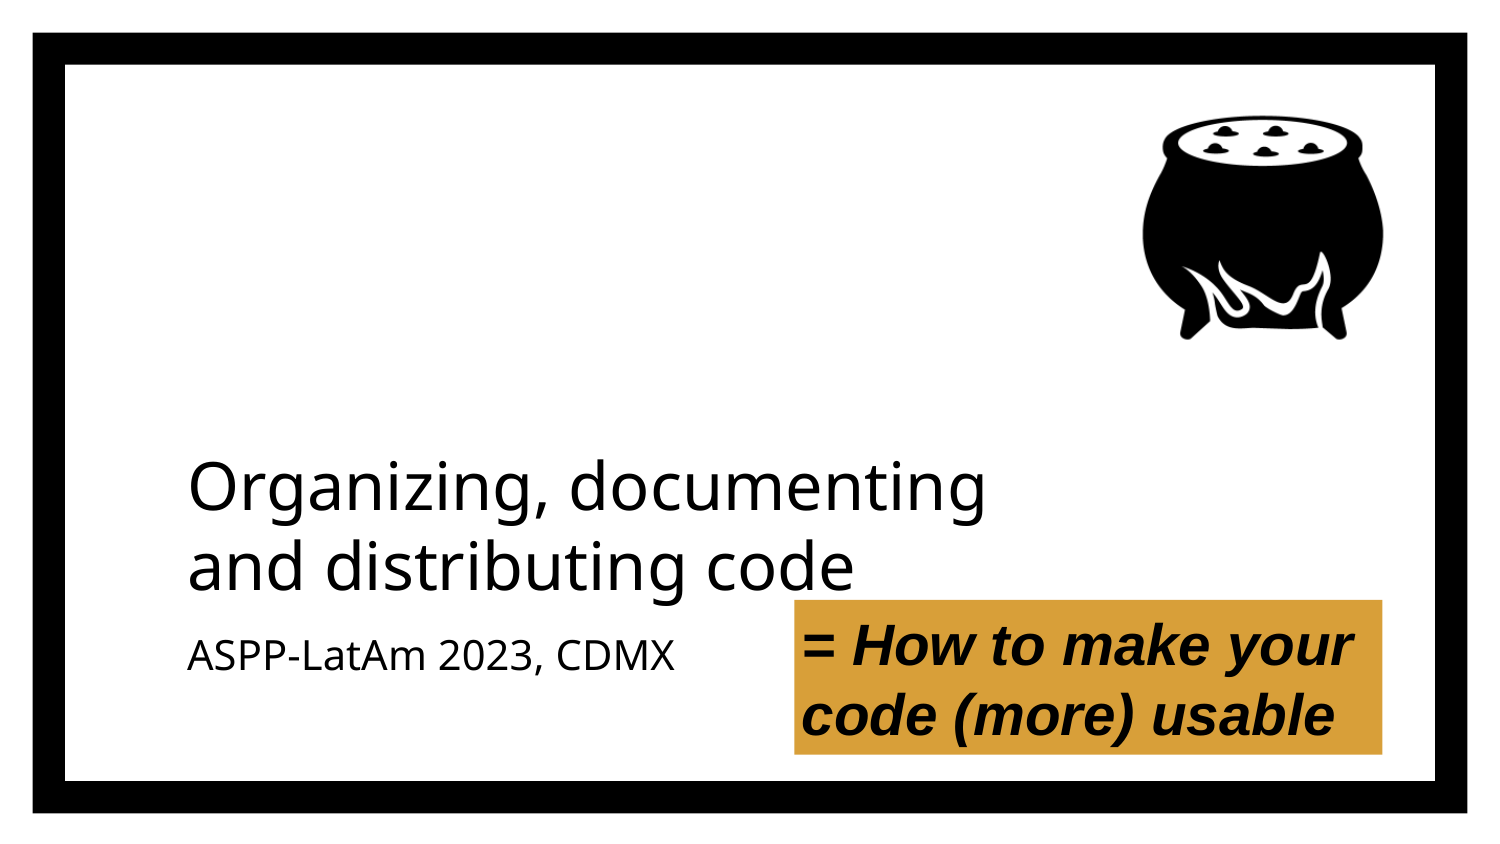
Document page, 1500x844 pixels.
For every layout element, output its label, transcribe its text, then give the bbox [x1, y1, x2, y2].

picture [1129, 80, 1397, 348]
text_box ASPP-LatAm 2023, CDMX [172, 613, 794, 695]
text_box = How to make your code (more) usable [794, 599, 1383, 755]
title Organizing, documenting and distributing code [172, 90, 1349, 613]
